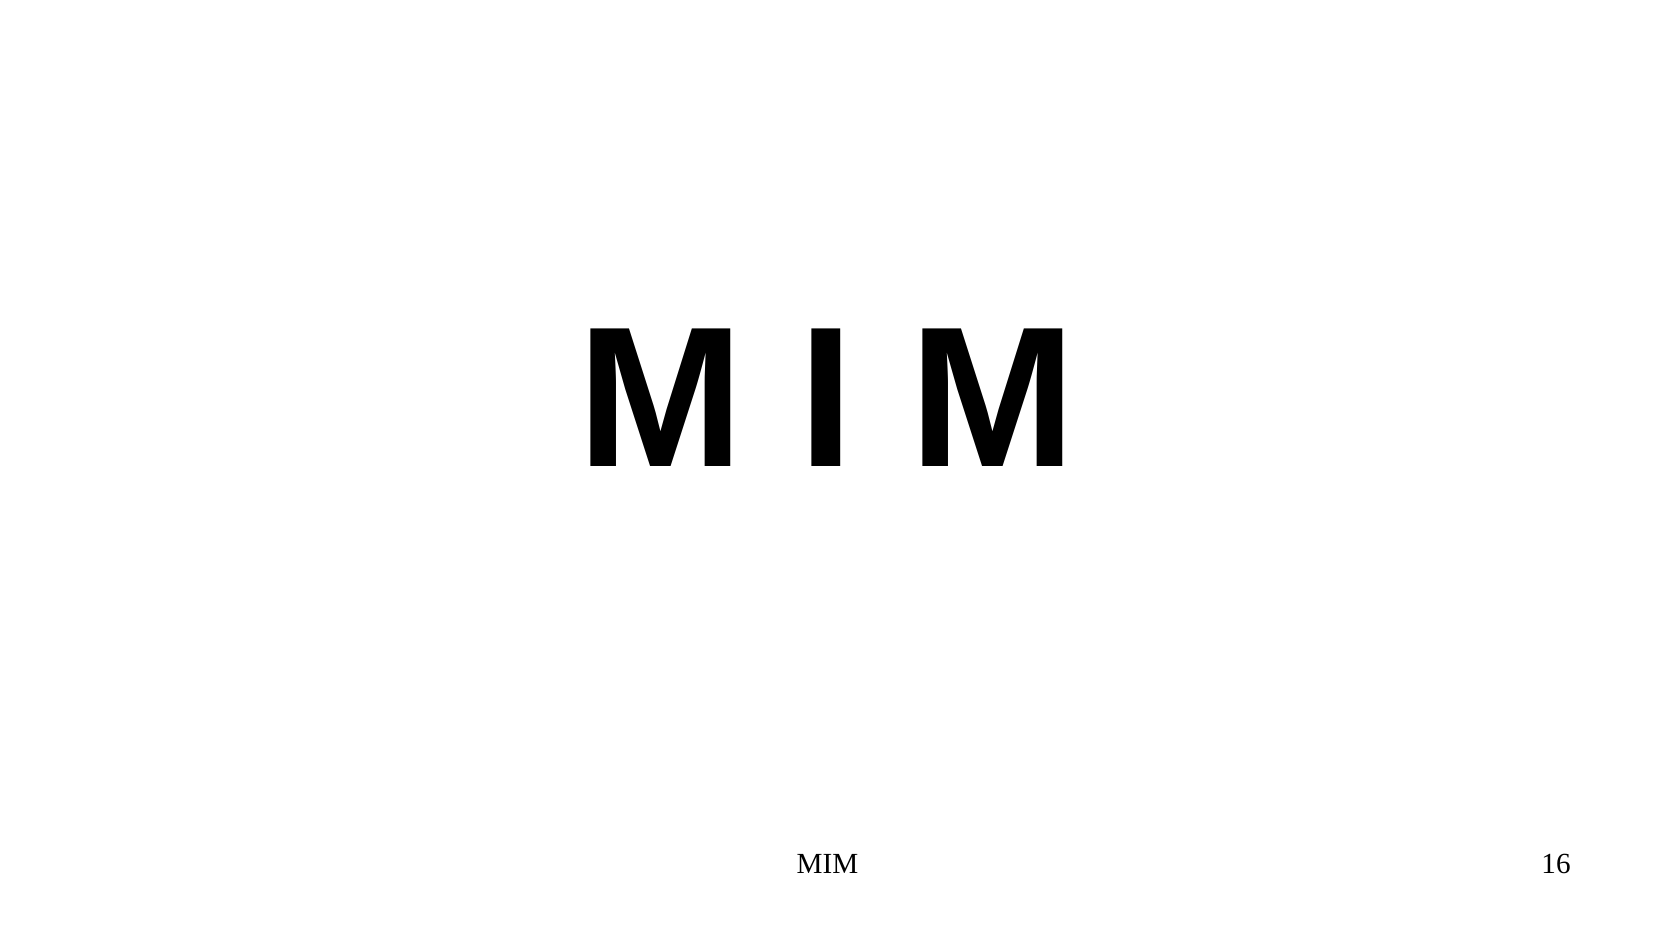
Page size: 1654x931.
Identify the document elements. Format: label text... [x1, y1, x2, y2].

subtitle M I M [82, 37, 1571, 758]
